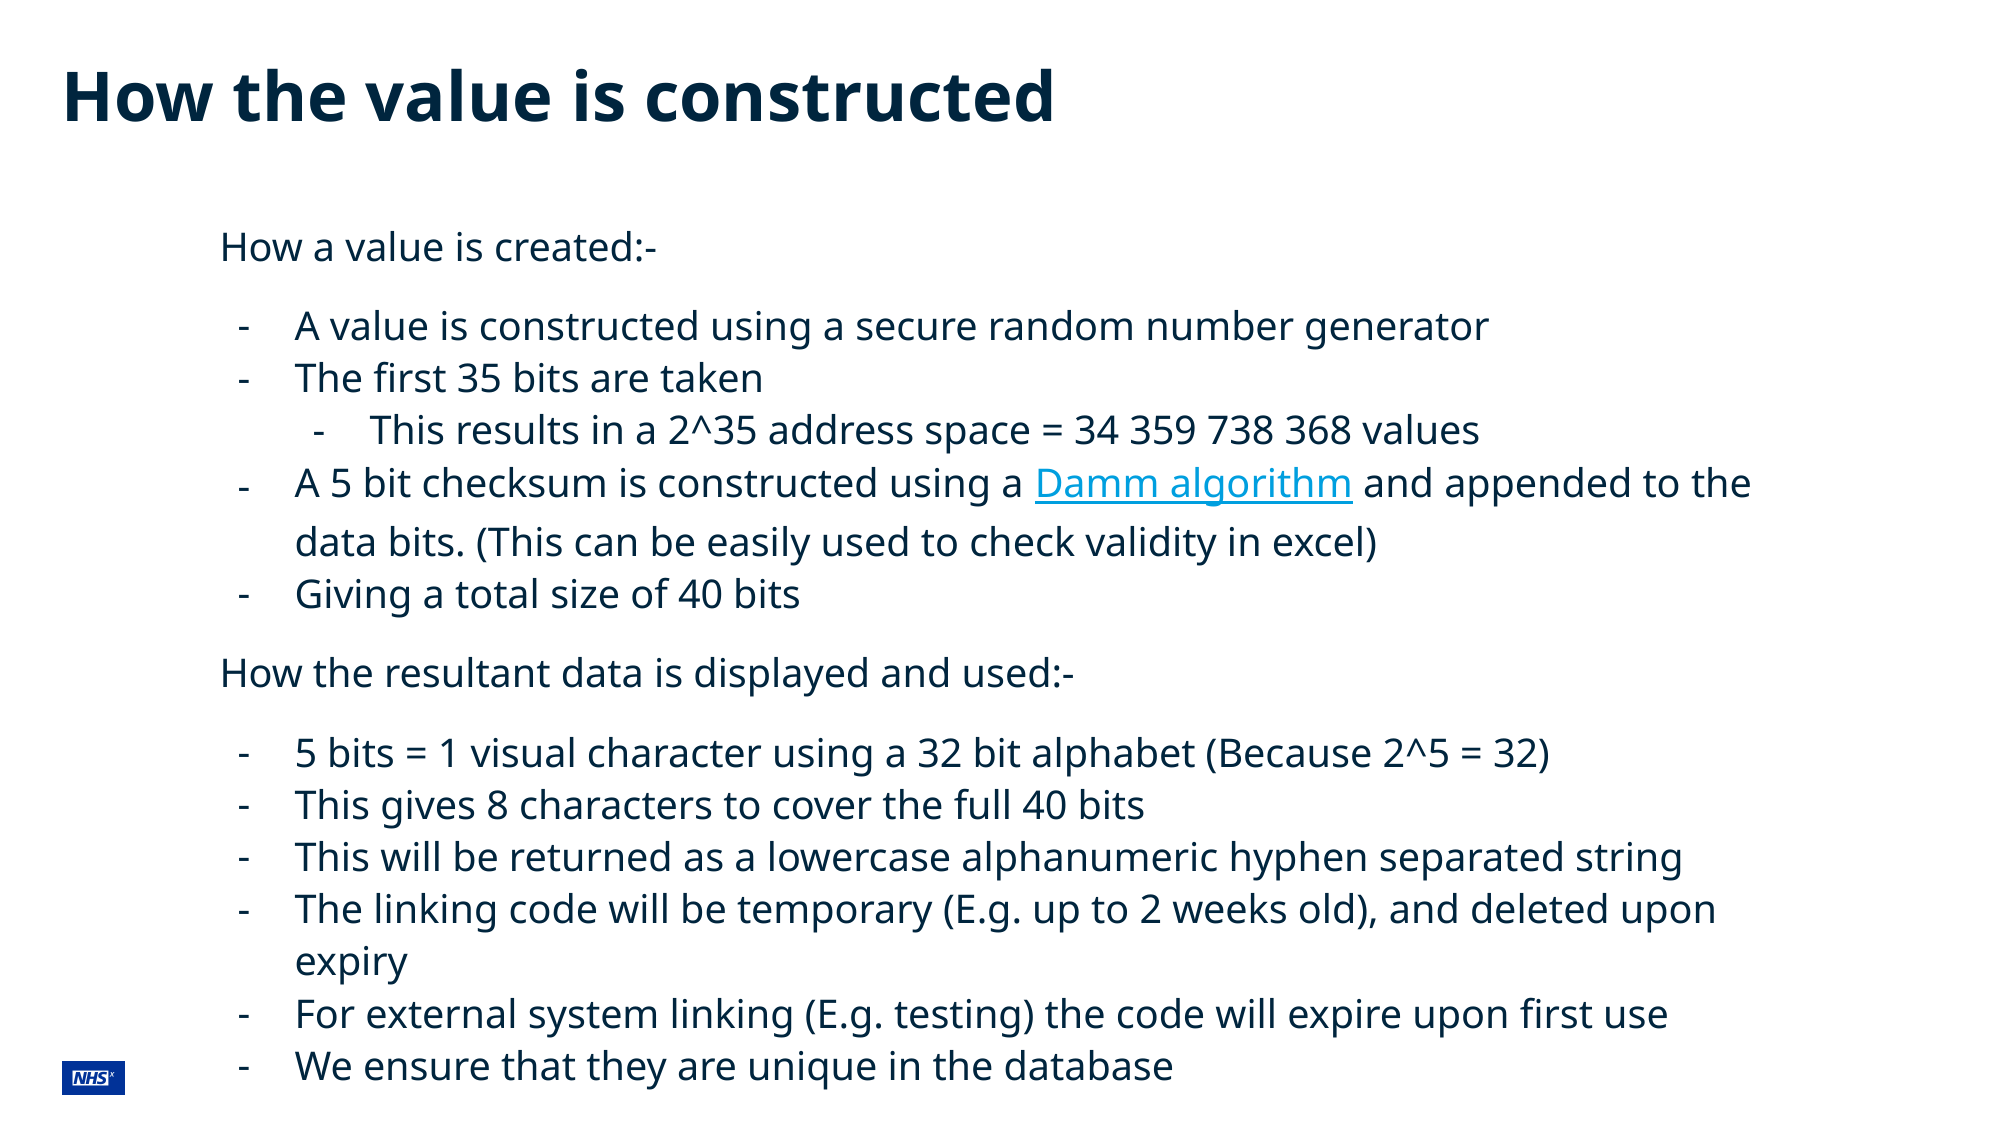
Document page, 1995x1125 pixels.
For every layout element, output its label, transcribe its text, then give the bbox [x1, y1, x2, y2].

title How the value is constructed [41, 33, 1932, 120]
list How a value is created:- A value is constructed using a secure random number generator The first 35 bits are taken This results in a 2^35 address space = 34 359 738 368 values A 5 bit checksum is constructed using a Damm algorithm and appended to the data bits. (This can be easily used to check validity in excel) Giving a total size of 40 bits How the resultant data is displayed and used:- 5 bits = 1 visual character using a 32 bit alphabet (Because 2^5 = 32) This gives 8 characters to cover the full 40 bits This will be returned as a lowercase alphanumeric hyphen separated string The linking code will be temporary (E.g. up to 2 weeks old), and deleted upon expiry For external system linking (E.g. testing) the code will expire upon first use We ensure that they are unique in the database [199, 196, 1800, 1022]
picture [62, 1061, 125, 1095]
